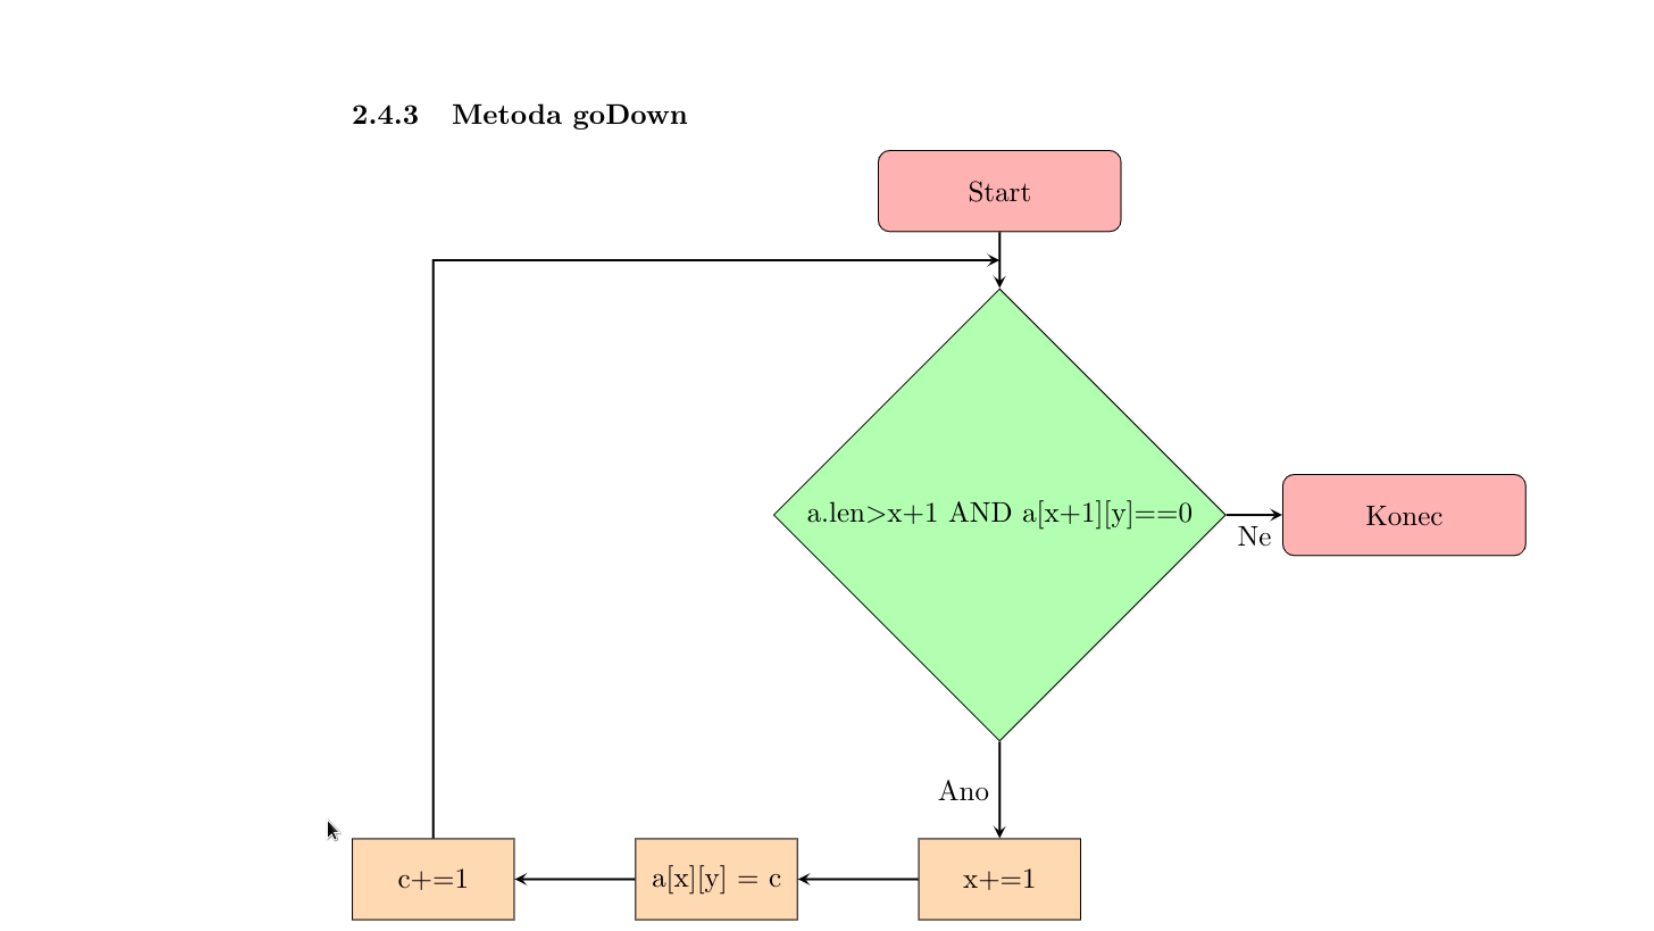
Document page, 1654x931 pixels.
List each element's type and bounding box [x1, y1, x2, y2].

picture [295, 0, 1538, 931]
